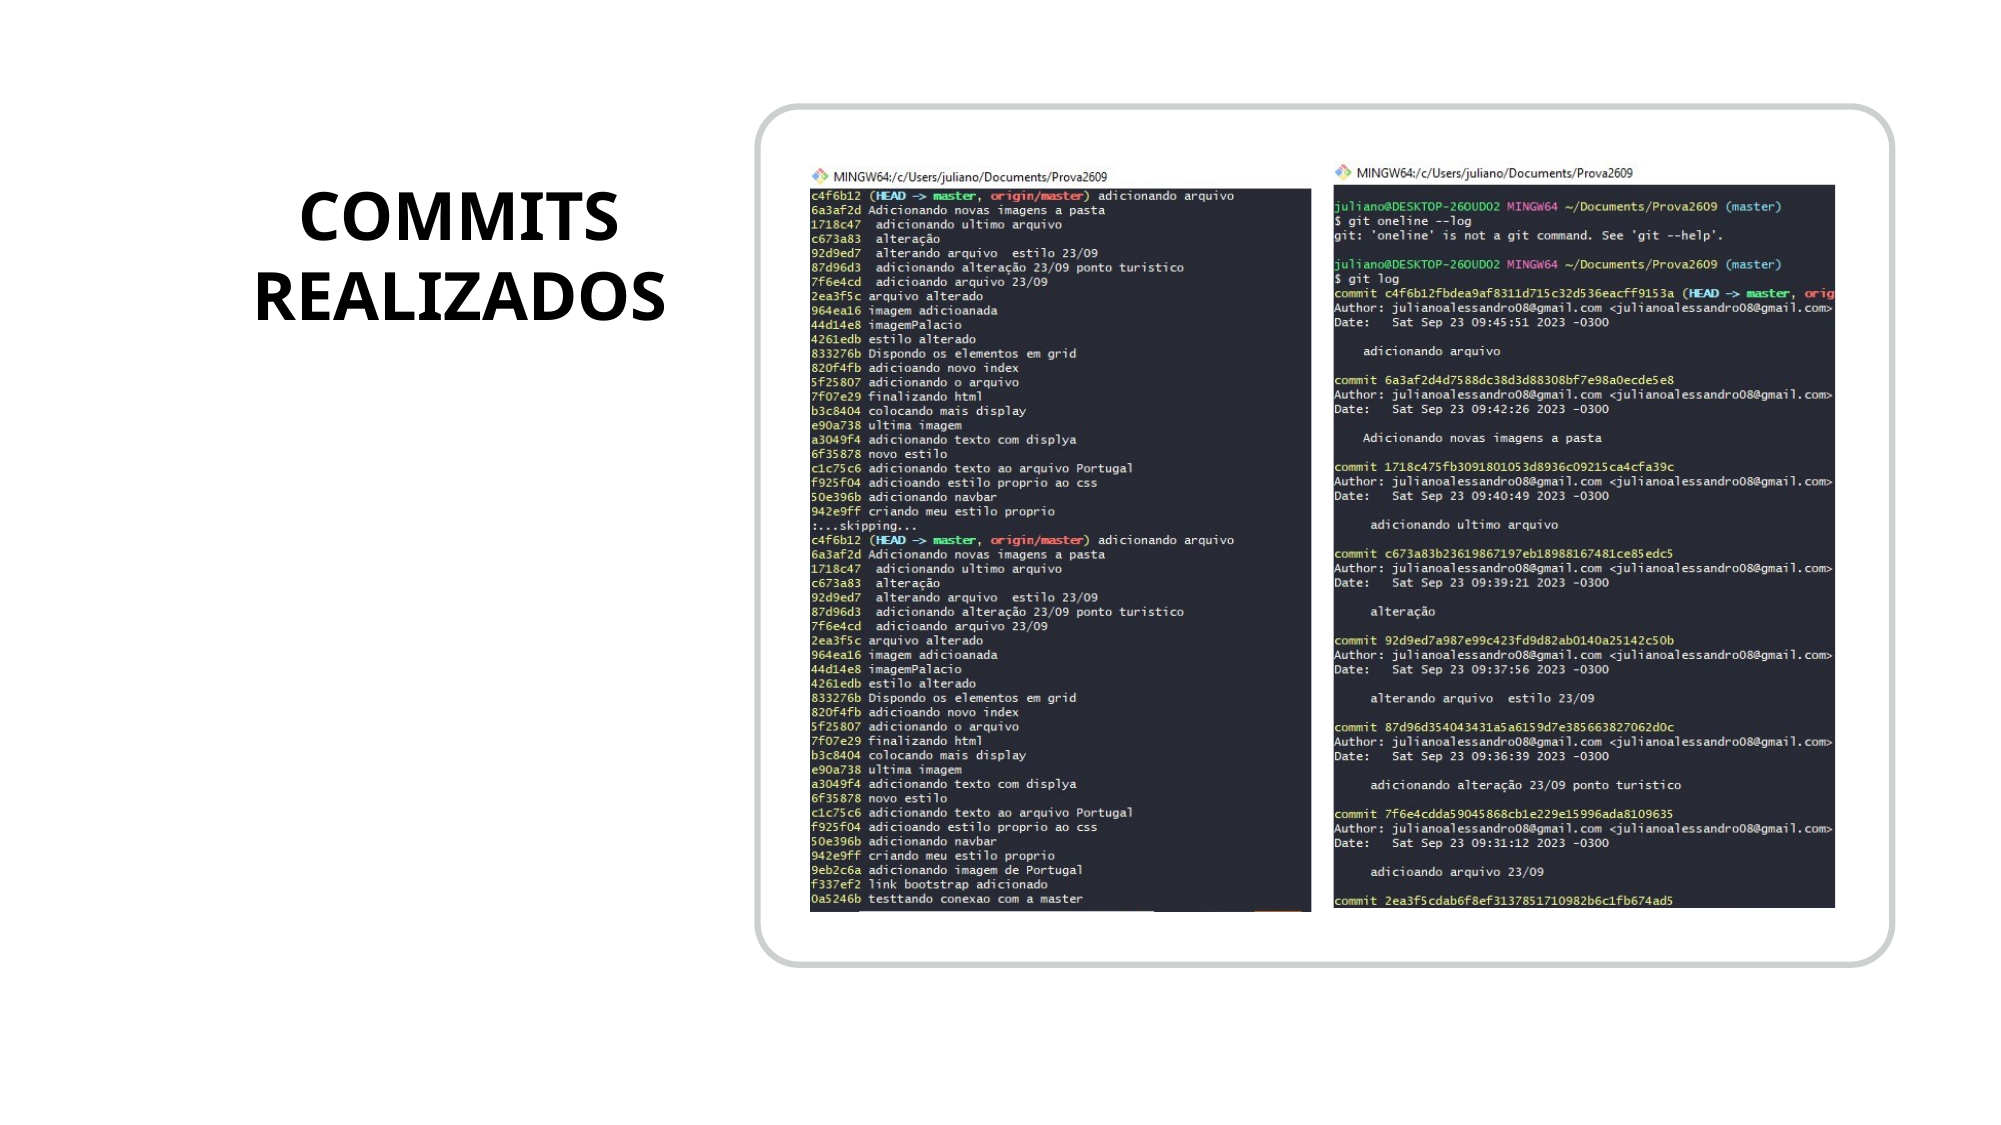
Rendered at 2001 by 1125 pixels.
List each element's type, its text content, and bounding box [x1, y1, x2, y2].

picture [1333, 161, 1836, 908]
picture [810, 165, 1312, 912]
title COMMITS REALIZADOS [163, 107, 757, 400]
text_box [757, 106, 1893, 965]
